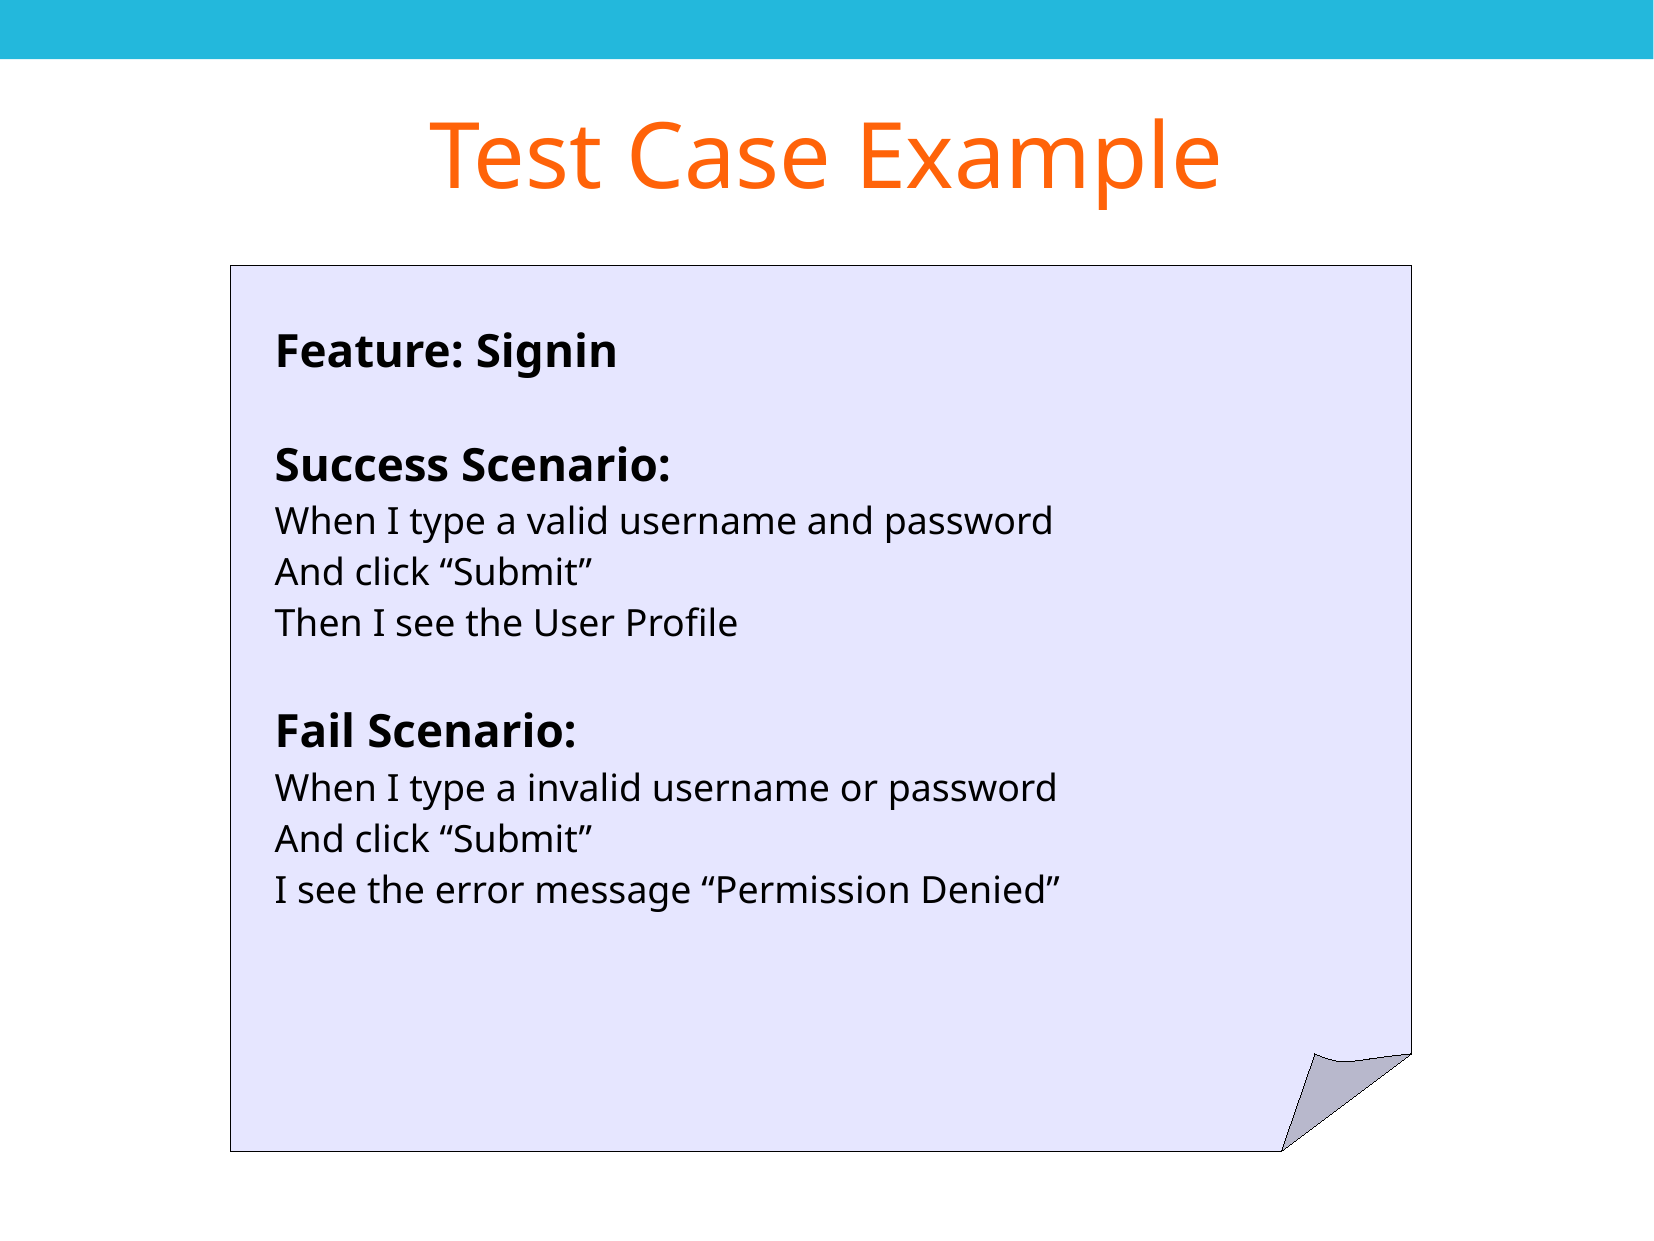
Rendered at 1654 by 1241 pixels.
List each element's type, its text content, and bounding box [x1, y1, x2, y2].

text_box Feature: Signin Success Scenario: When I type a valid username and password And click “Submit” Then I see the User Profile Fail Scenario: When I type a invalid username or password And click “Submit” I see the error message “Permission Denied” [259, 311, 1323, 1182]
text_box [230, 265, 1412, 1152]
title Test Case Example [82, 56, 1571, 250]
